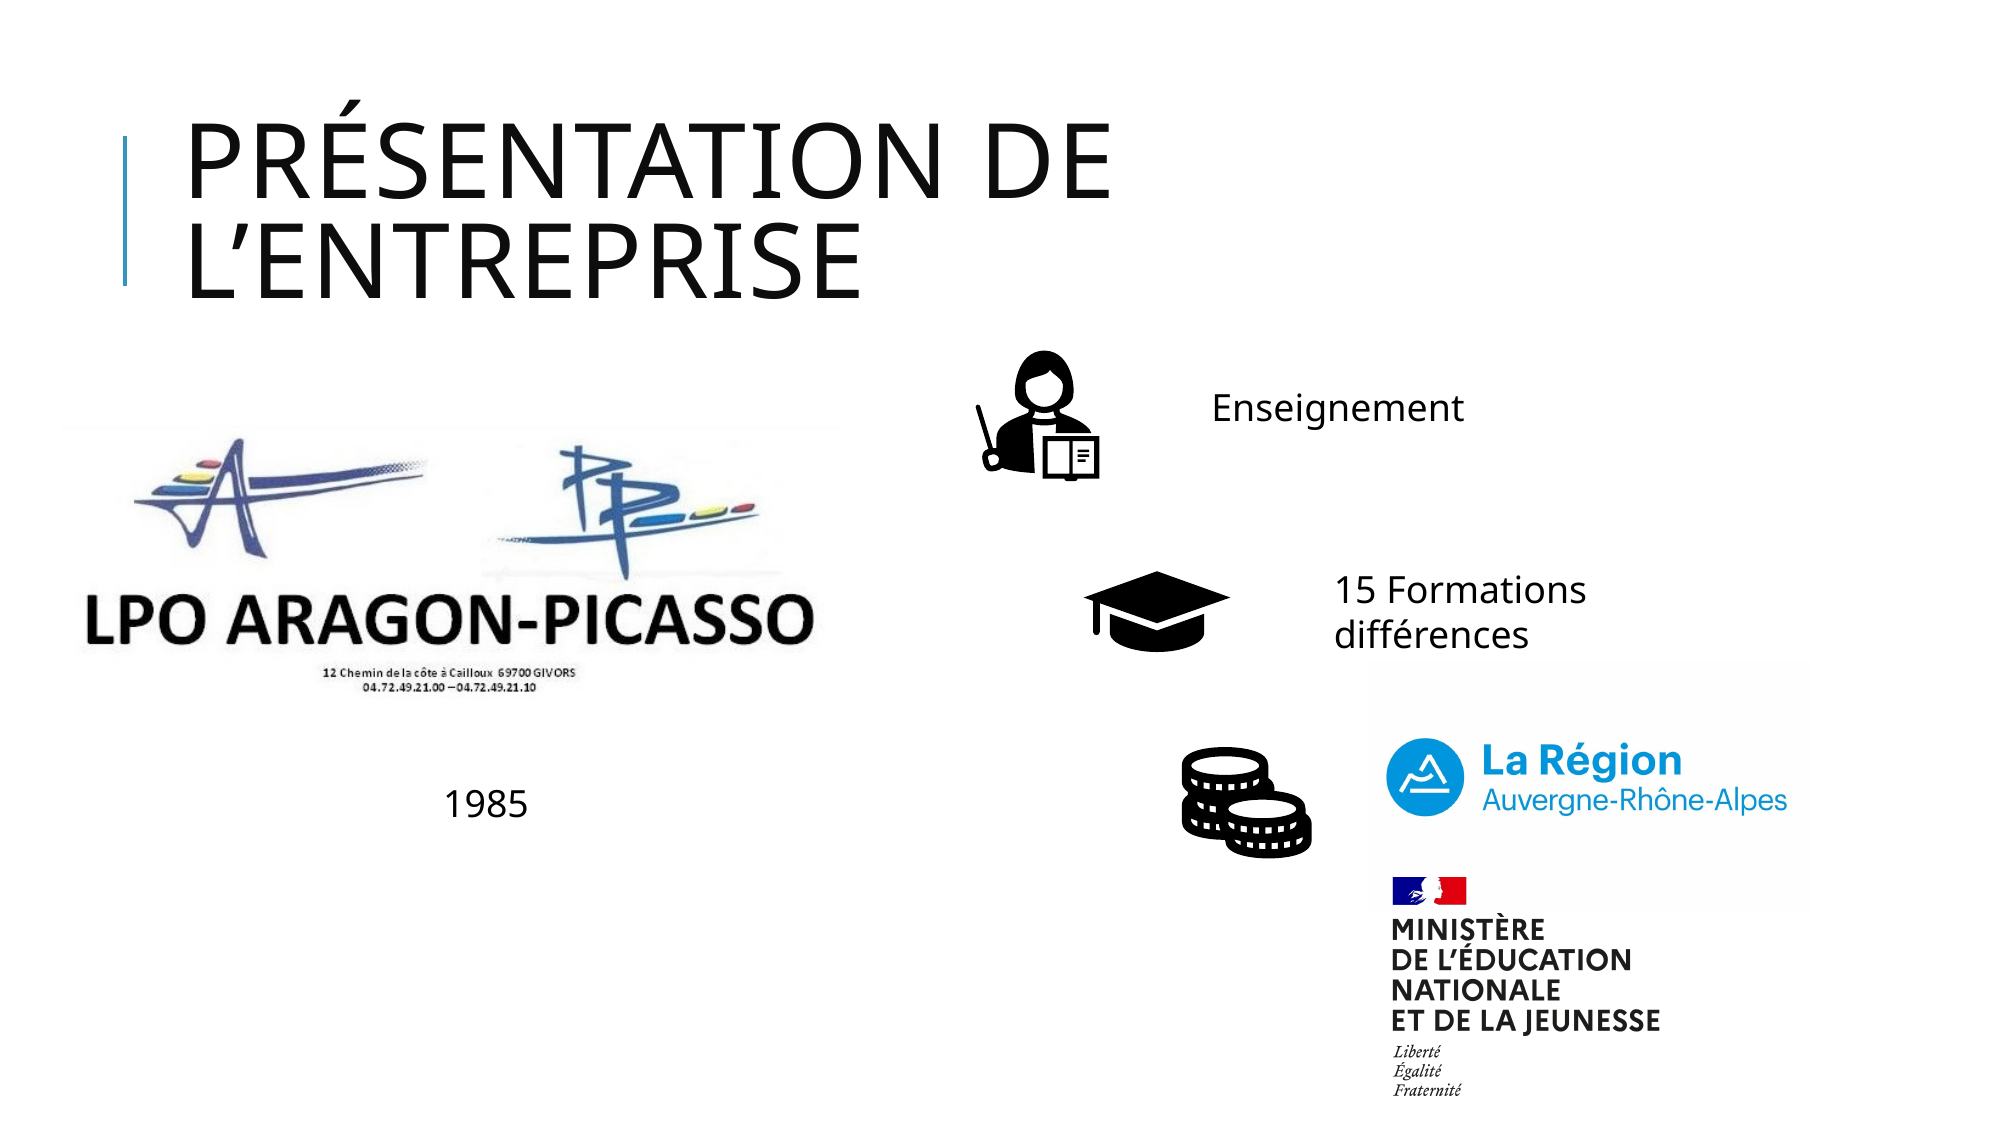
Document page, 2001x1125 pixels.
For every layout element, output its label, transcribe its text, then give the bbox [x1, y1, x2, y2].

picture [1075, 530, 1239, 694]
picture [1168, 727, 1319, 878]
picture [1366, 660, 1812, 1096]
title Présentation de l’entreprise [168, 96, 1763, 343]
picture [969, 336, 1120, 487]
text_box 1985 [428, 772, 821, 834]
text_box 15 Formations différences [1318, 558, 1764, 620]
text_box Enseignement [1196, 376, 1589, 438]
picture [60, 426, 842, 699]
